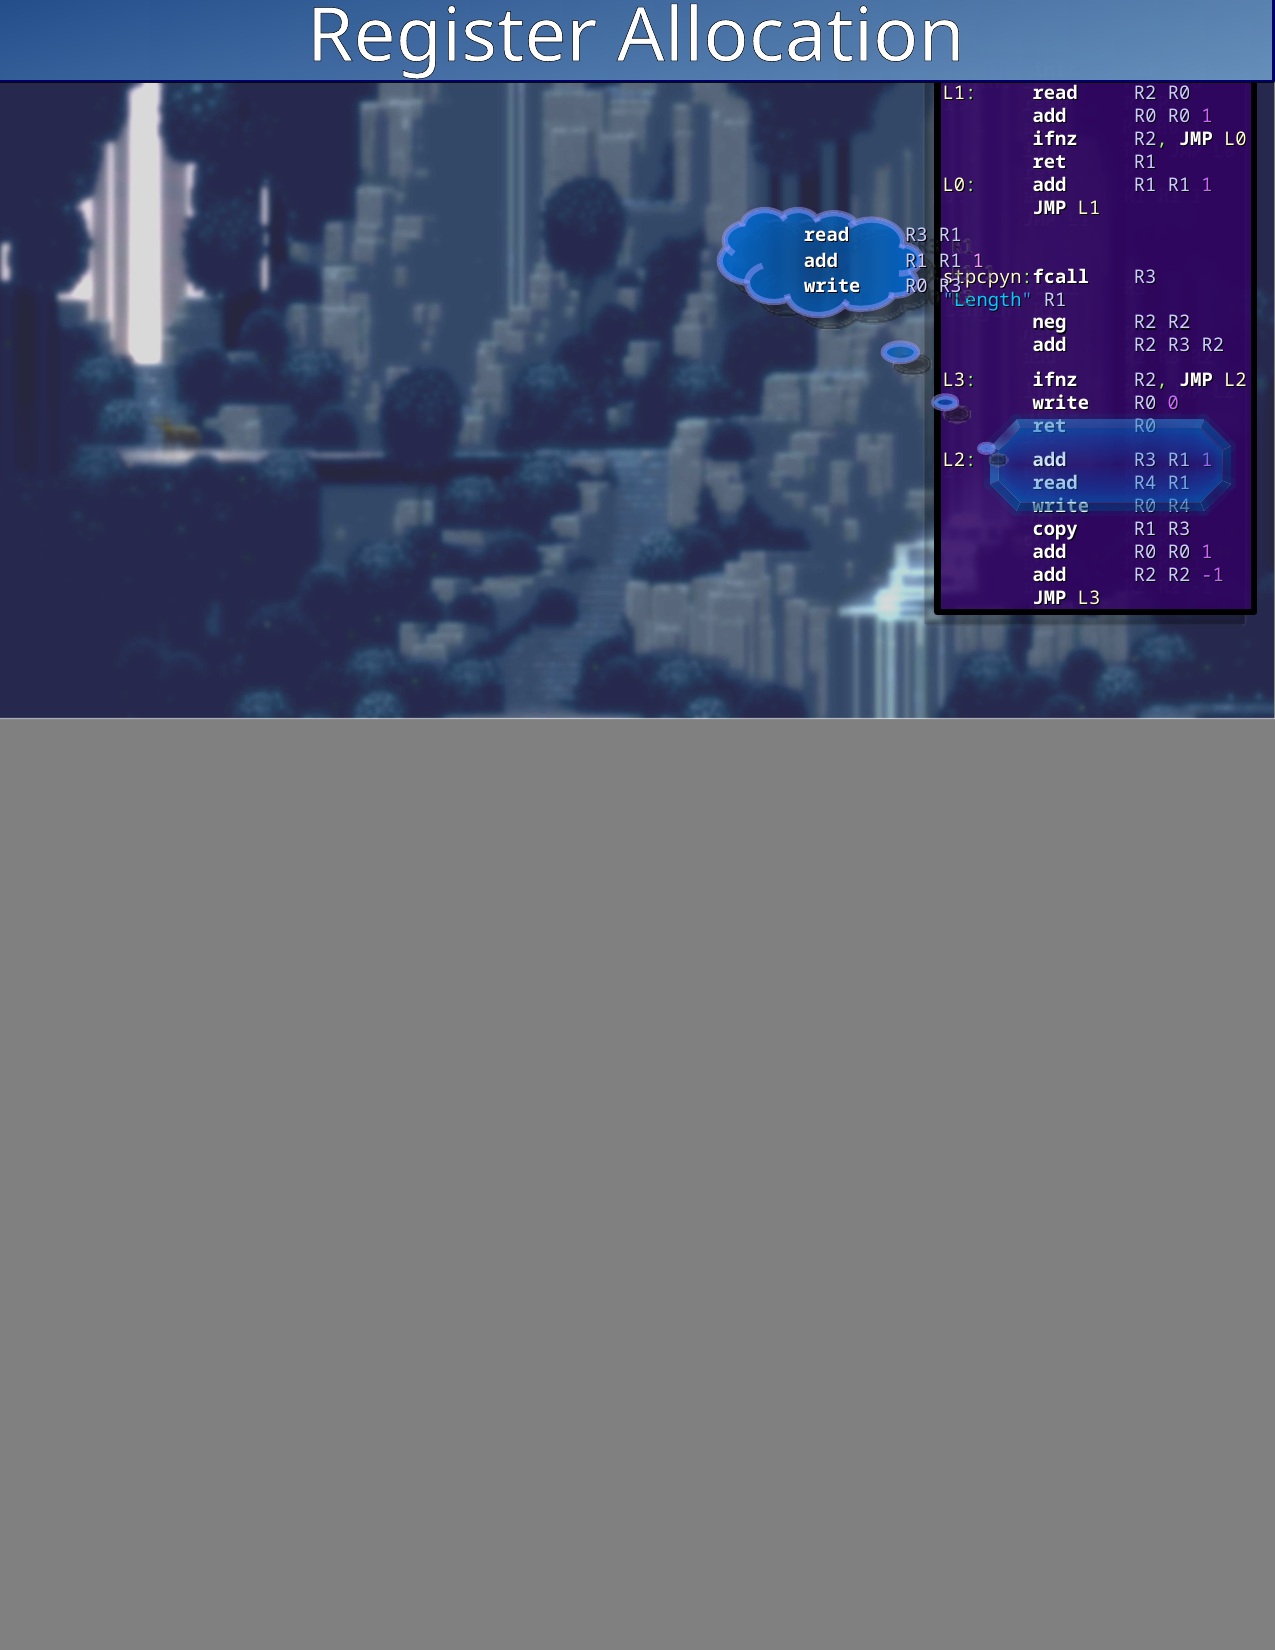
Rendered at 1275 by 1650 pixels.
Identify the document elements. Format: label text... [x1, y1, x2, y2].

text_box Length: init R1 "" 0 L1: read R2 R0 add R0 R0 1 ifnz R2, JMP L0 ret R1 L0: add R1 R1 1 JMP L1 stpcpyn:fcall R3 "Length" R1 neg R2 R2 add R2 R3 R2 L3: ifnz R2, JMP L2 write R0 0 ret R0 L2: add R3 R1 1 read R4 R1 write R0 R4 copy R1 R3 add R0 R0 1 add R2 R2 -1 JMP L3 [937, 97, 1255, 571]
text_box [990, 420, 1231, 511]
picture [0, 83, 1274, 717]
text_box read R3 R1 add R1 R1 1 write R0 R3 [719, 210, 921, 316]
title Register Allocation [0, 0, 1274, 82]
